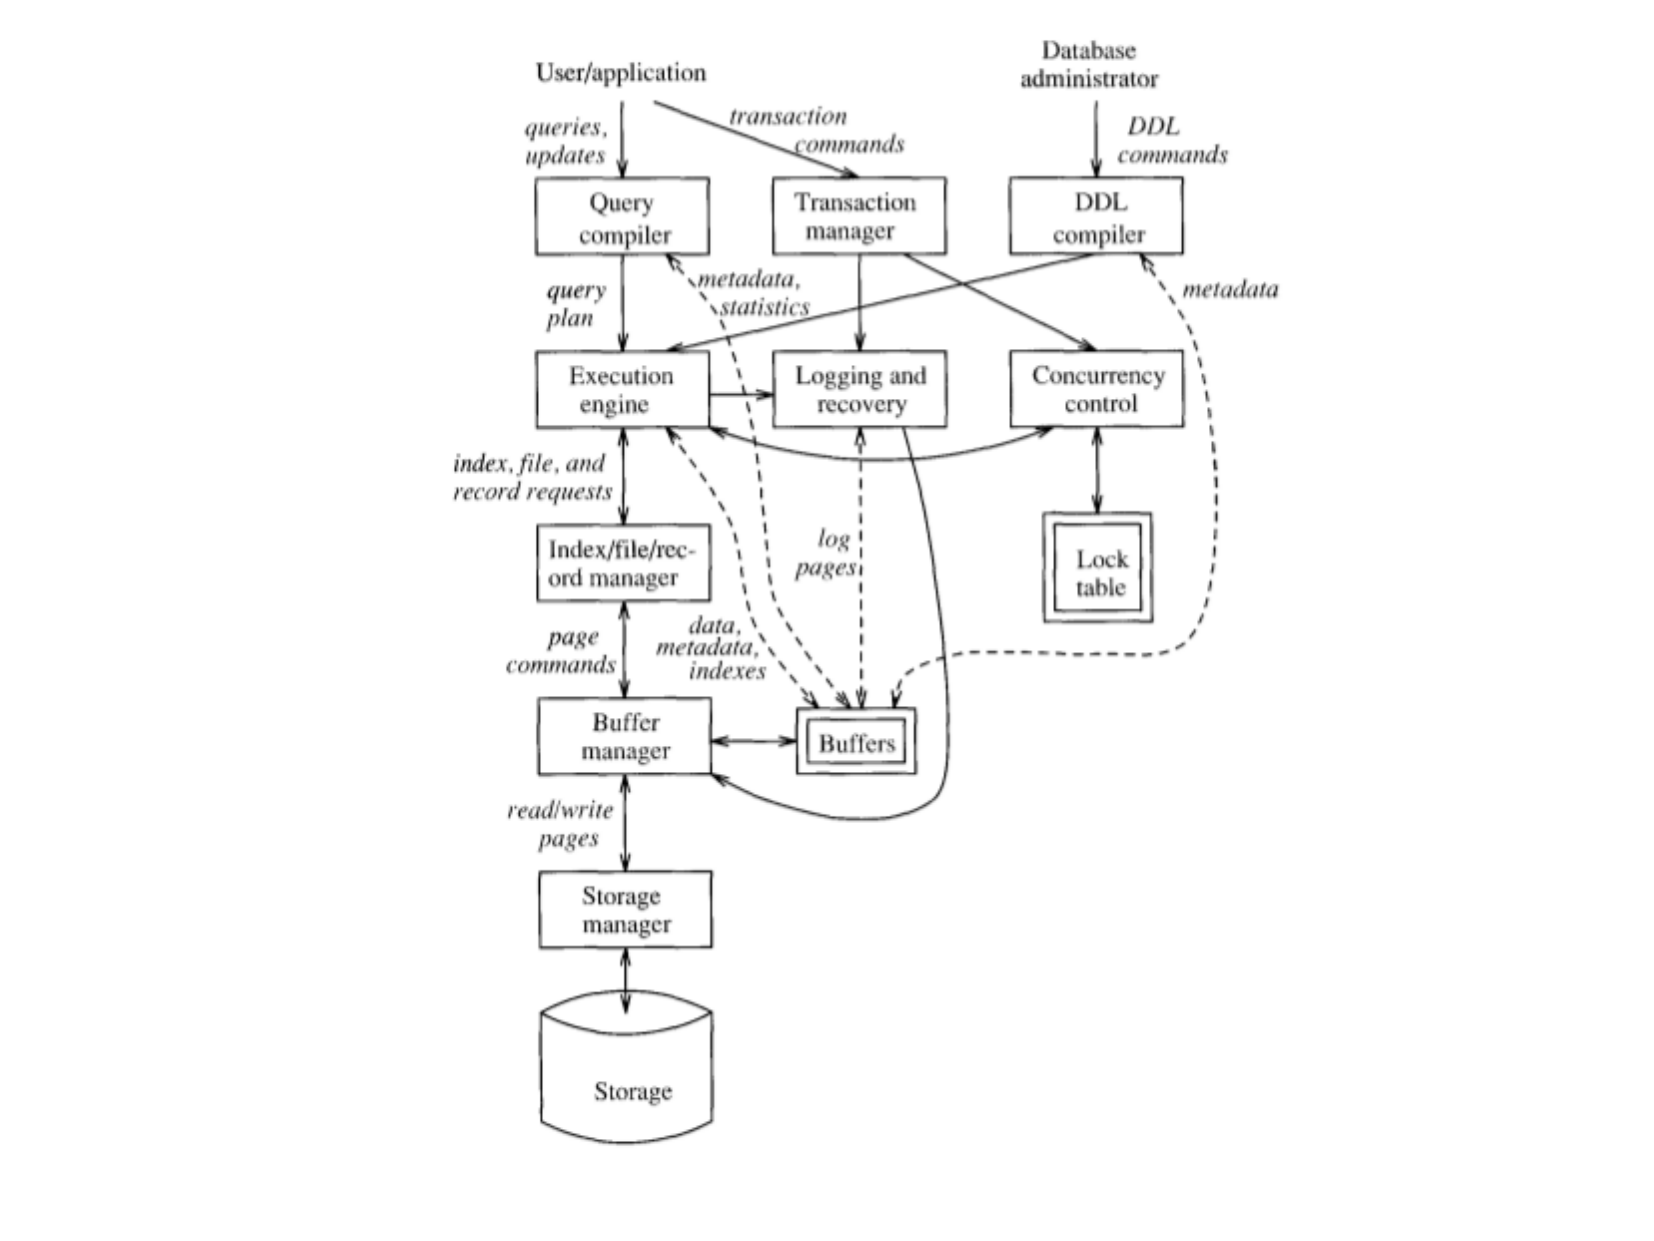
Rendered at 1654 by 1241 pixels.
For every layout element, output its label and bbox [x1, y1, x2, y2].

picture [441, 17, 1294, 1155]
